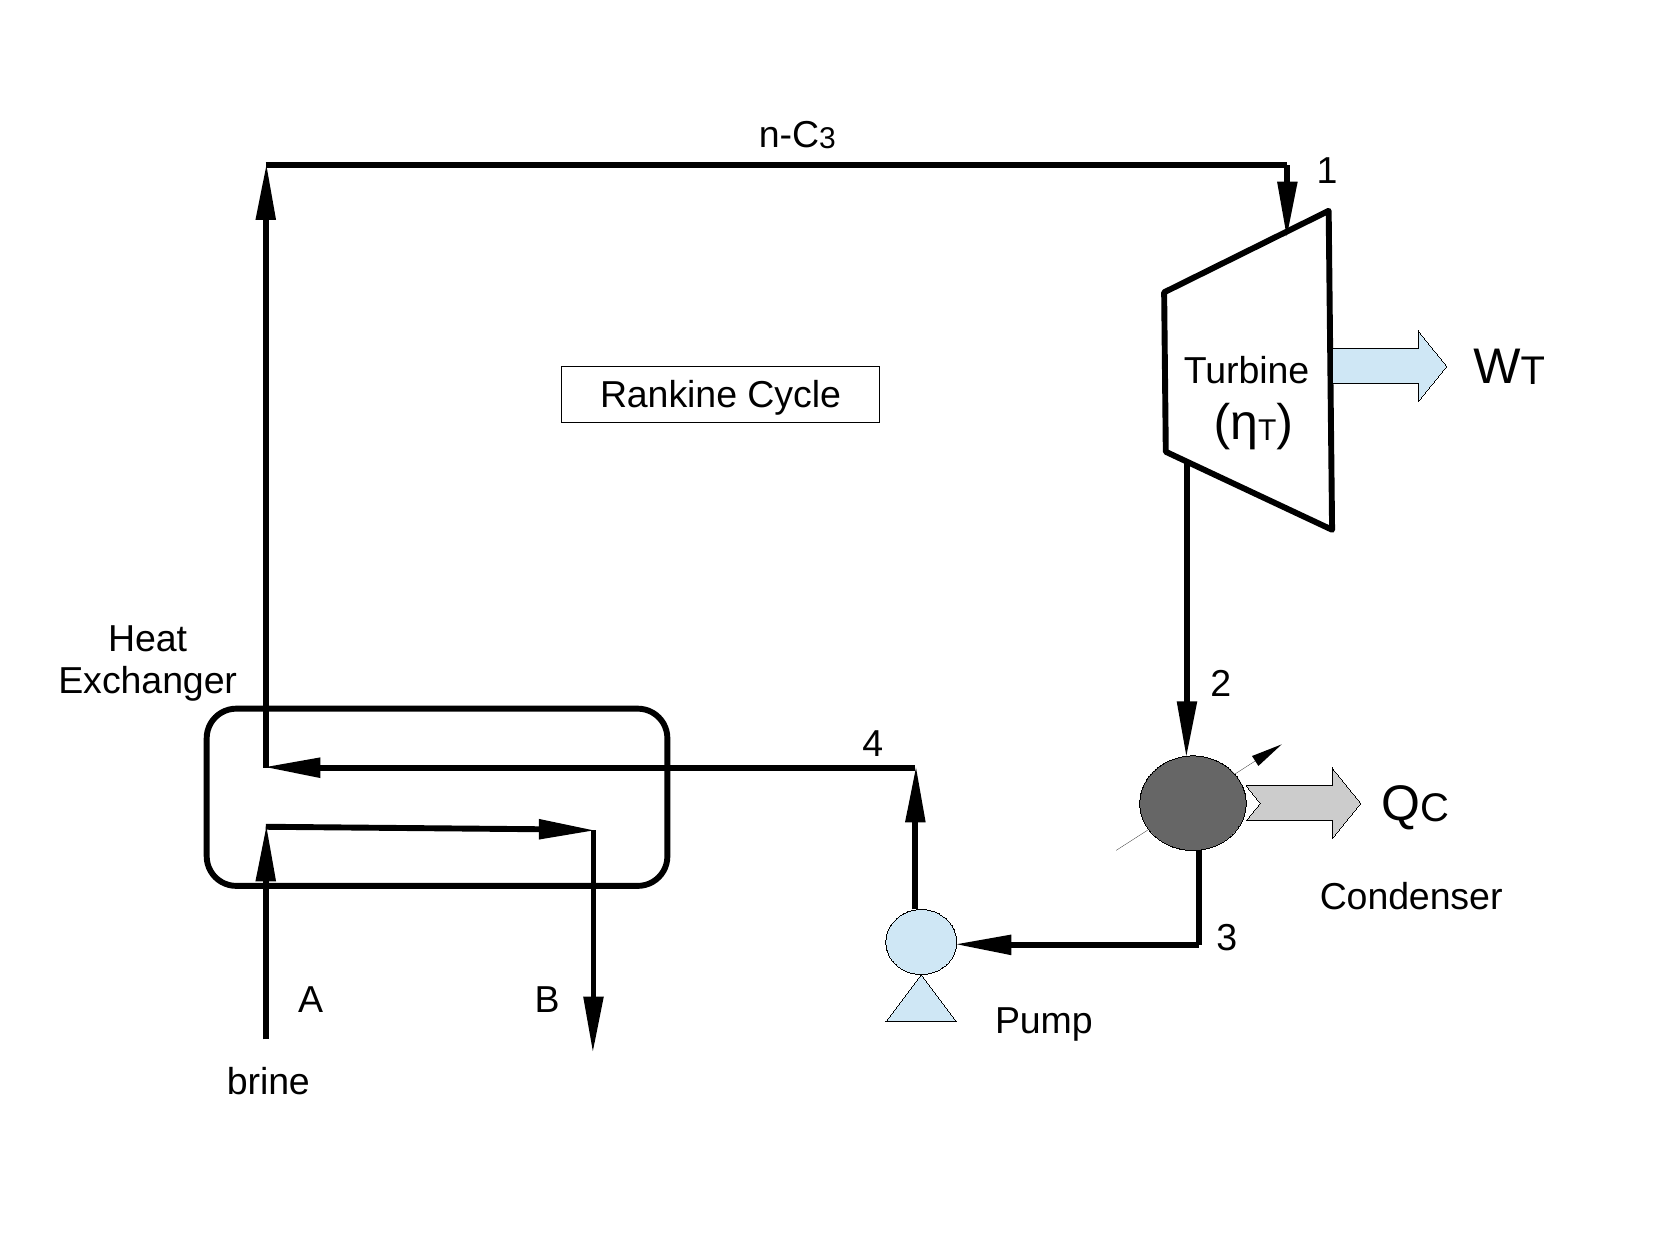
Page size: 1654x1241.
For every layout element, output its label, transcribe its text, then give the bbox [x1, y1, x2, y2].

text_box Condenser [1305, 868, 1518, 925]
text_box n-C3 [744, 106, 886, 170]
text_box (ηT) [1198, 386, 1309, 461]
text_box [268, 830, 591, 886]
text_box [269, 708, 668, 766]
text_box brine [212, 1053, 325, 1111]
text_box [885, 909, 957, 1022]
text_box [206, 708, 668, 886]
text_box Pump [980, 992, 1108, 1049]
text_box [1139, 755, 1247, 851]
text_box QC [1366, 767, 1465, 847]
text_box [1164, 210, 1333, 530]
text_box B [519, 970, 575, 1028]
text_box 3 [1201, 909, 1253, 967]
text_box 2 [1195, 655, 1247, 713]
text_box WT [1458, 330, 1561, 410]
text_box [1332, 330, 1447, 402]
text_box Rankine Cycle [561, 366, 880, 423]
text_box 4 [847, 714, 898, 772]
text_box [1246, 767, 1361, 839]
text_box Turbine [1169, 342, 1325, 400]
text_box Heat Exchanger [35, 609, 260, 709]
text_box 1 [1301, 141, 1353, 199]
text_box A [283, 970, 339, 1028]
